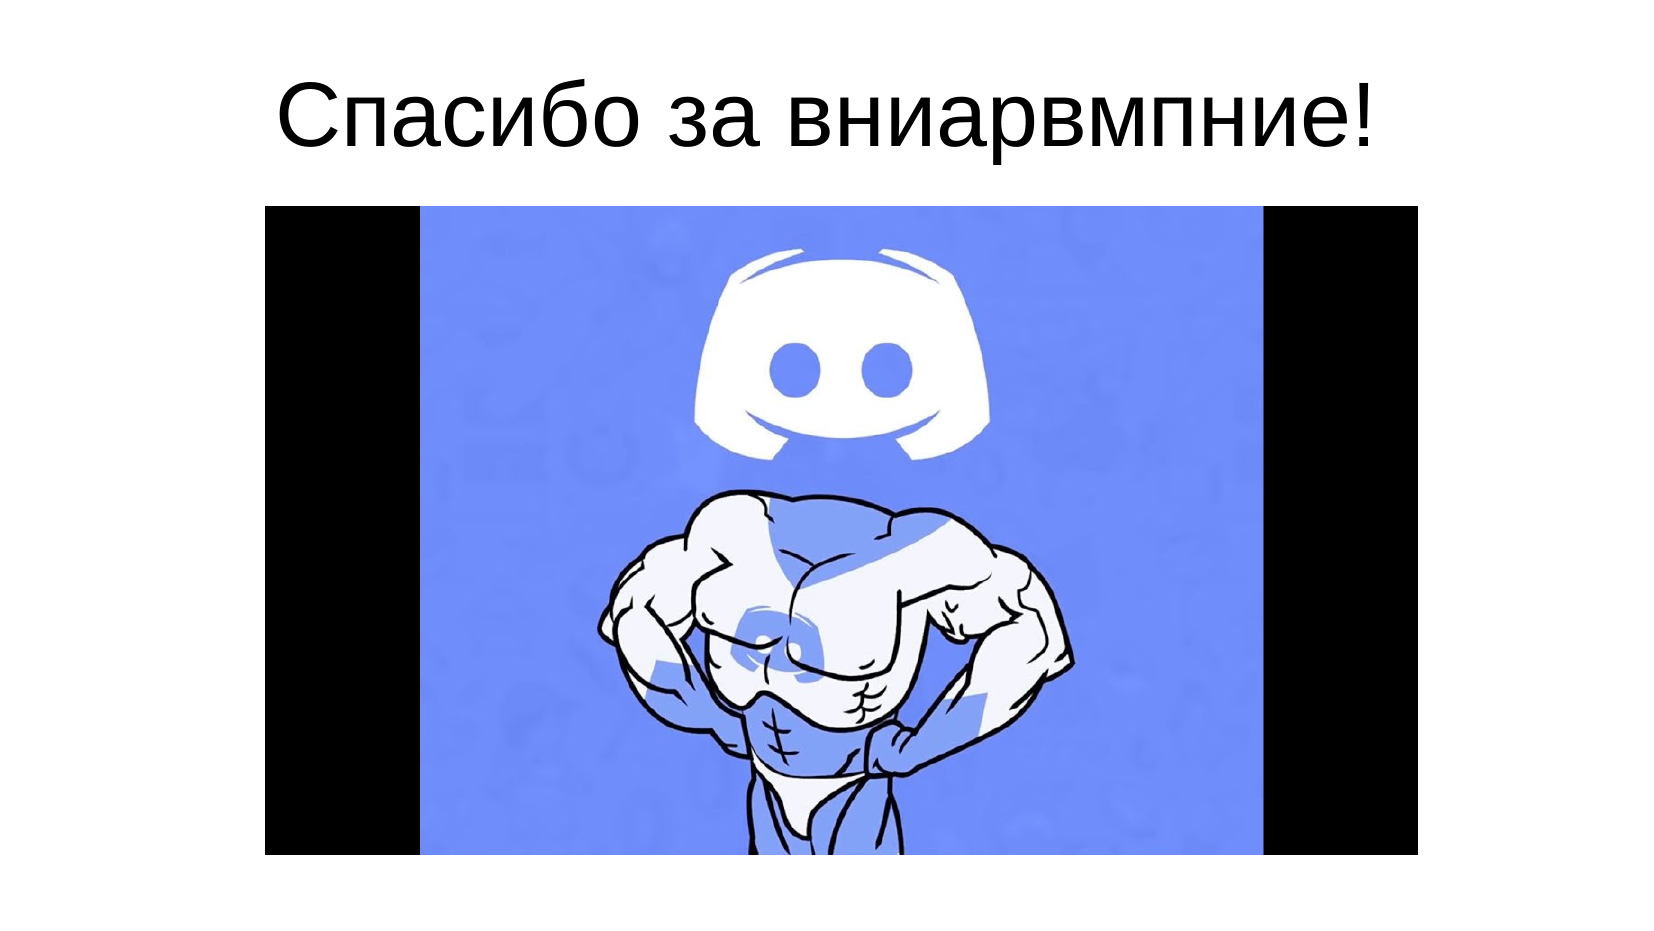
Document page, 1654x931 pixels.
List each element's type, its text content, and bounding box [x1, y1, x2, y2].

picture [265, 206, 1418, 855]
title Спасибо за вниарвмпние! [82, 37, 1571, 193]
